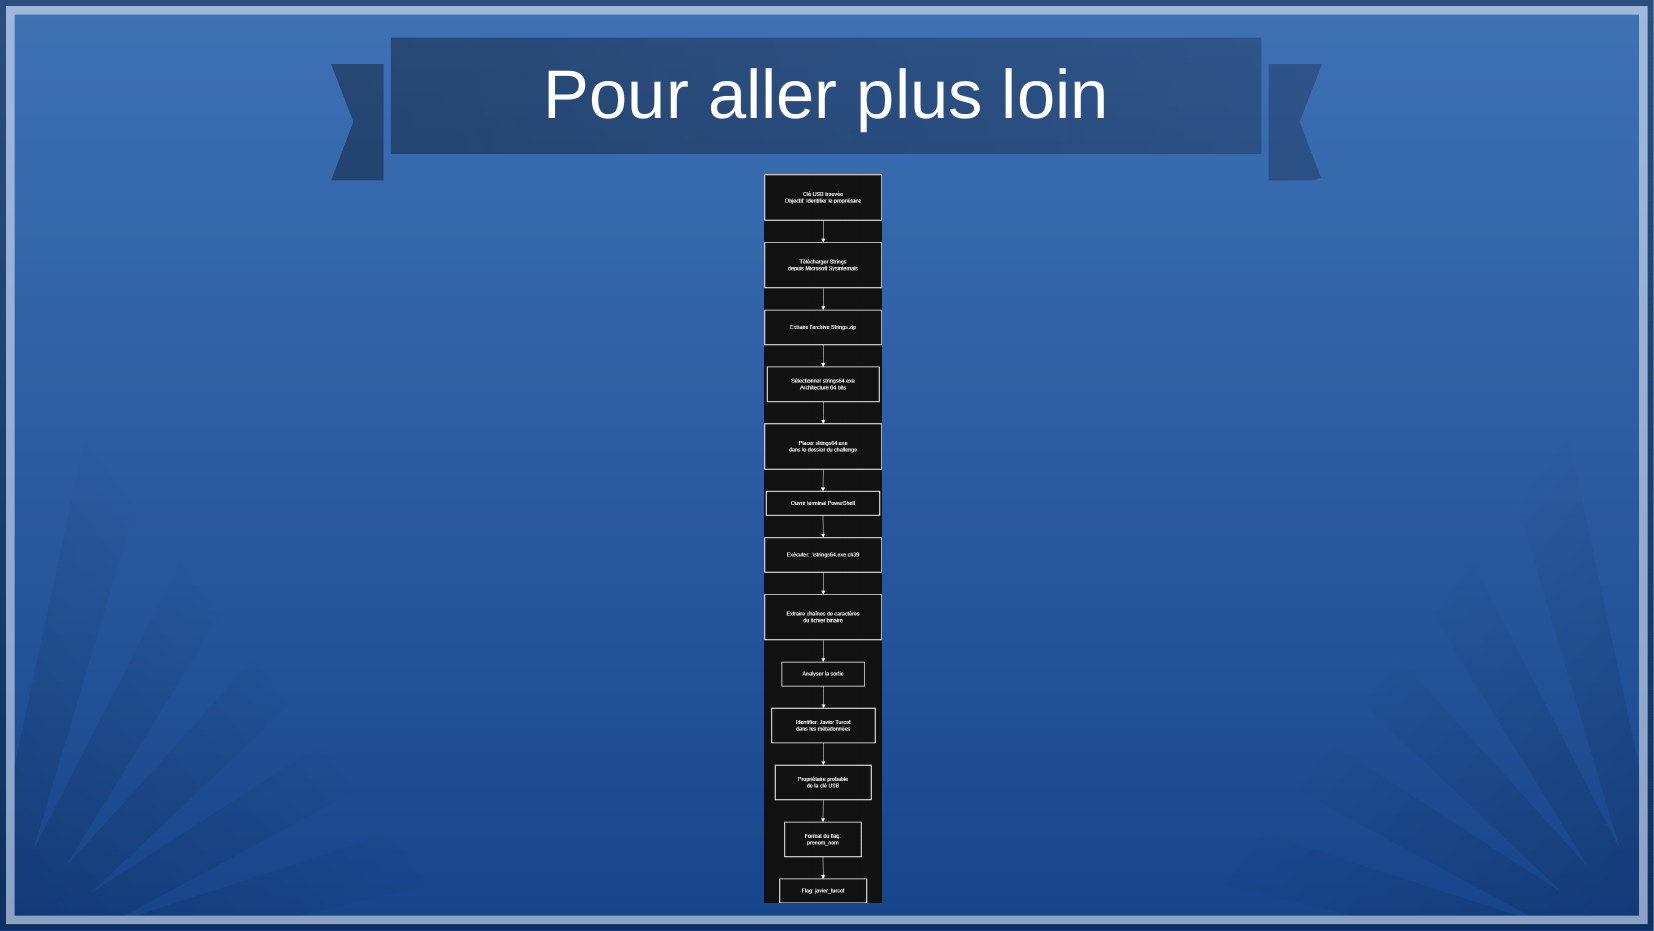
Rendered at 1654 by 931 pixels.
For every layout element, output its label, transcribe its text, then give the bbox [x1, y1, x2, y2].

picture [764, 174, 882, 903]
title Pour aller plus loin [389, 35, 1264, 154]
